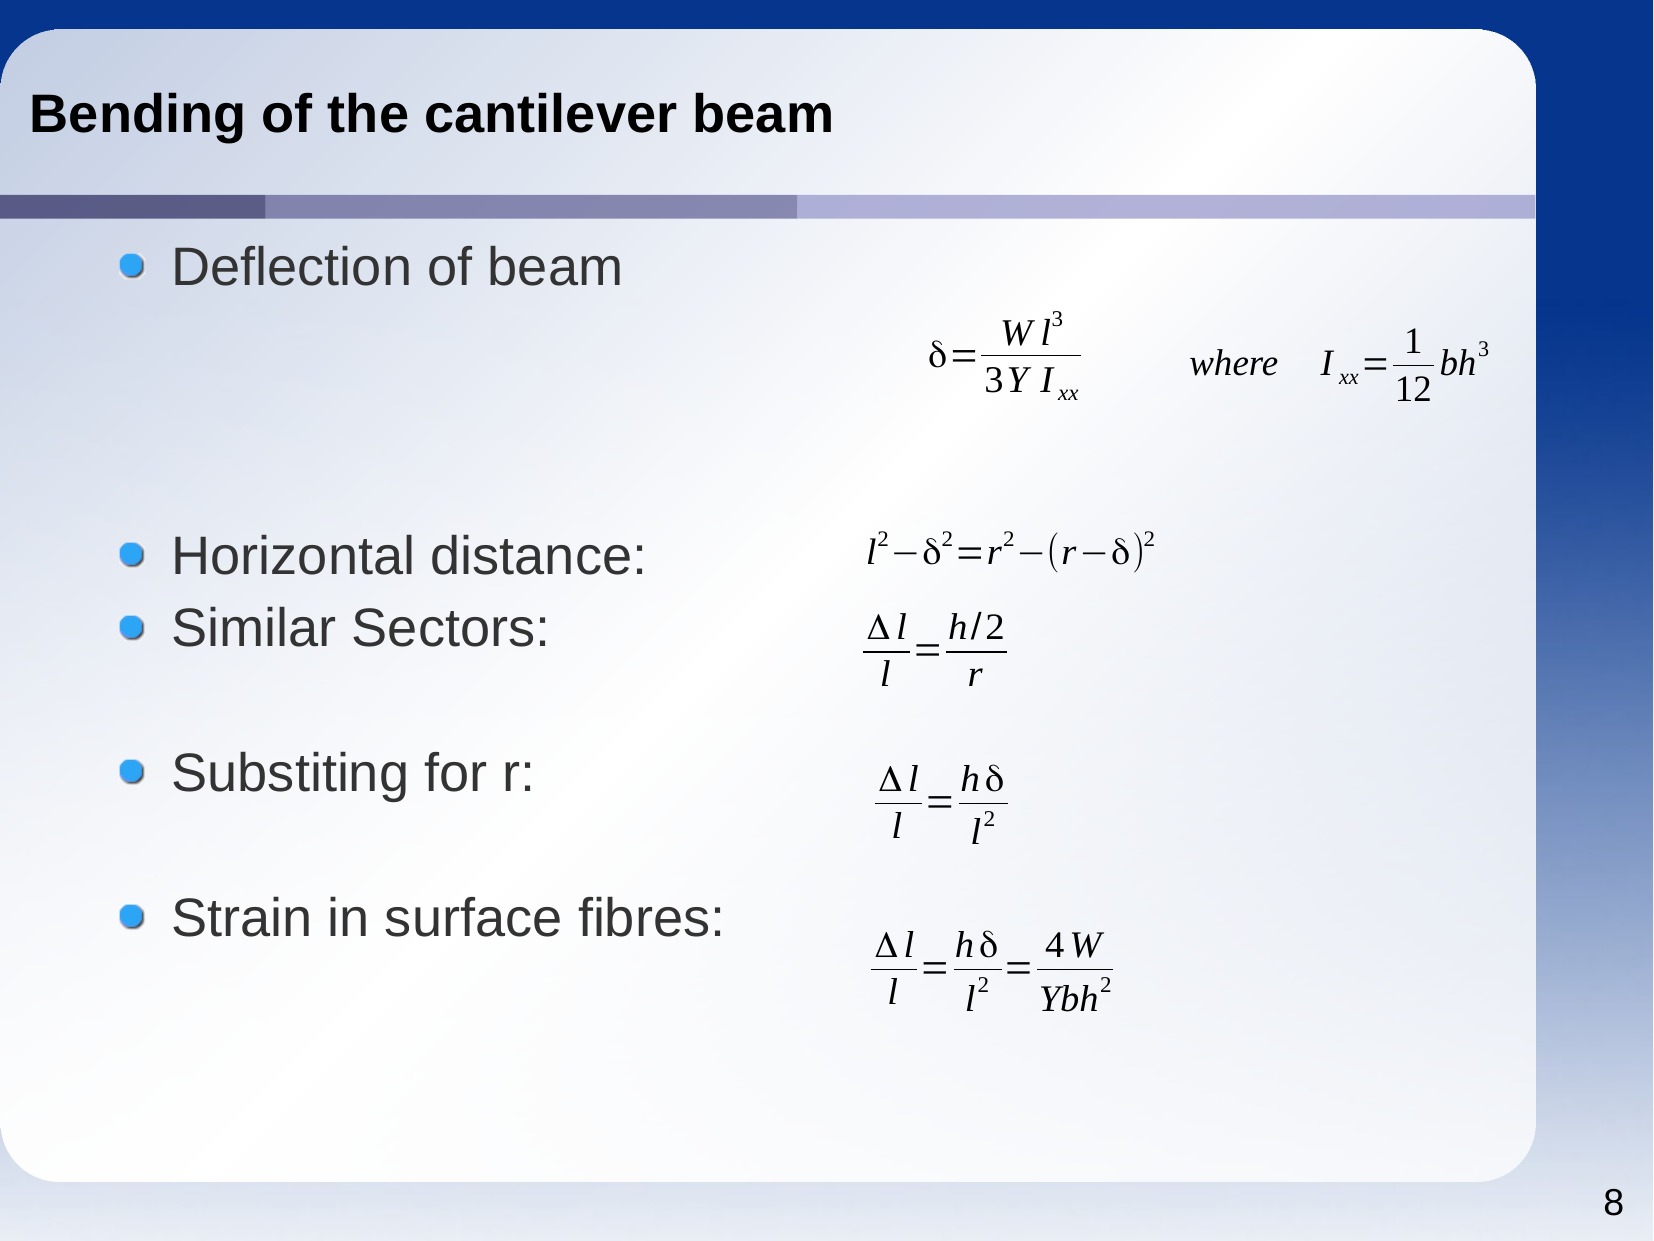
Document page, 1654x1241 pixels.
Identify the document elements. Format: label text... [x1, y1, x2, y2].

chart [1149, 320, 1496, 410]
title Bending of the cantilever beam [29, 49, 1506, 178]
list Deflection of beam Horizontal distance: Similar Sectors: Substiting for r: Strain in surface fibres: [29, 236, 750, 1152]
chart [859, 526, 1162, 576]
chart [921, 305, 1090, 406]
chart [866, 758, 1016, 853]
chart [863, 924, 1122, 1019]
chart [855, 606, 1015, 696]
picture [0, 0, 1654, 1241]
